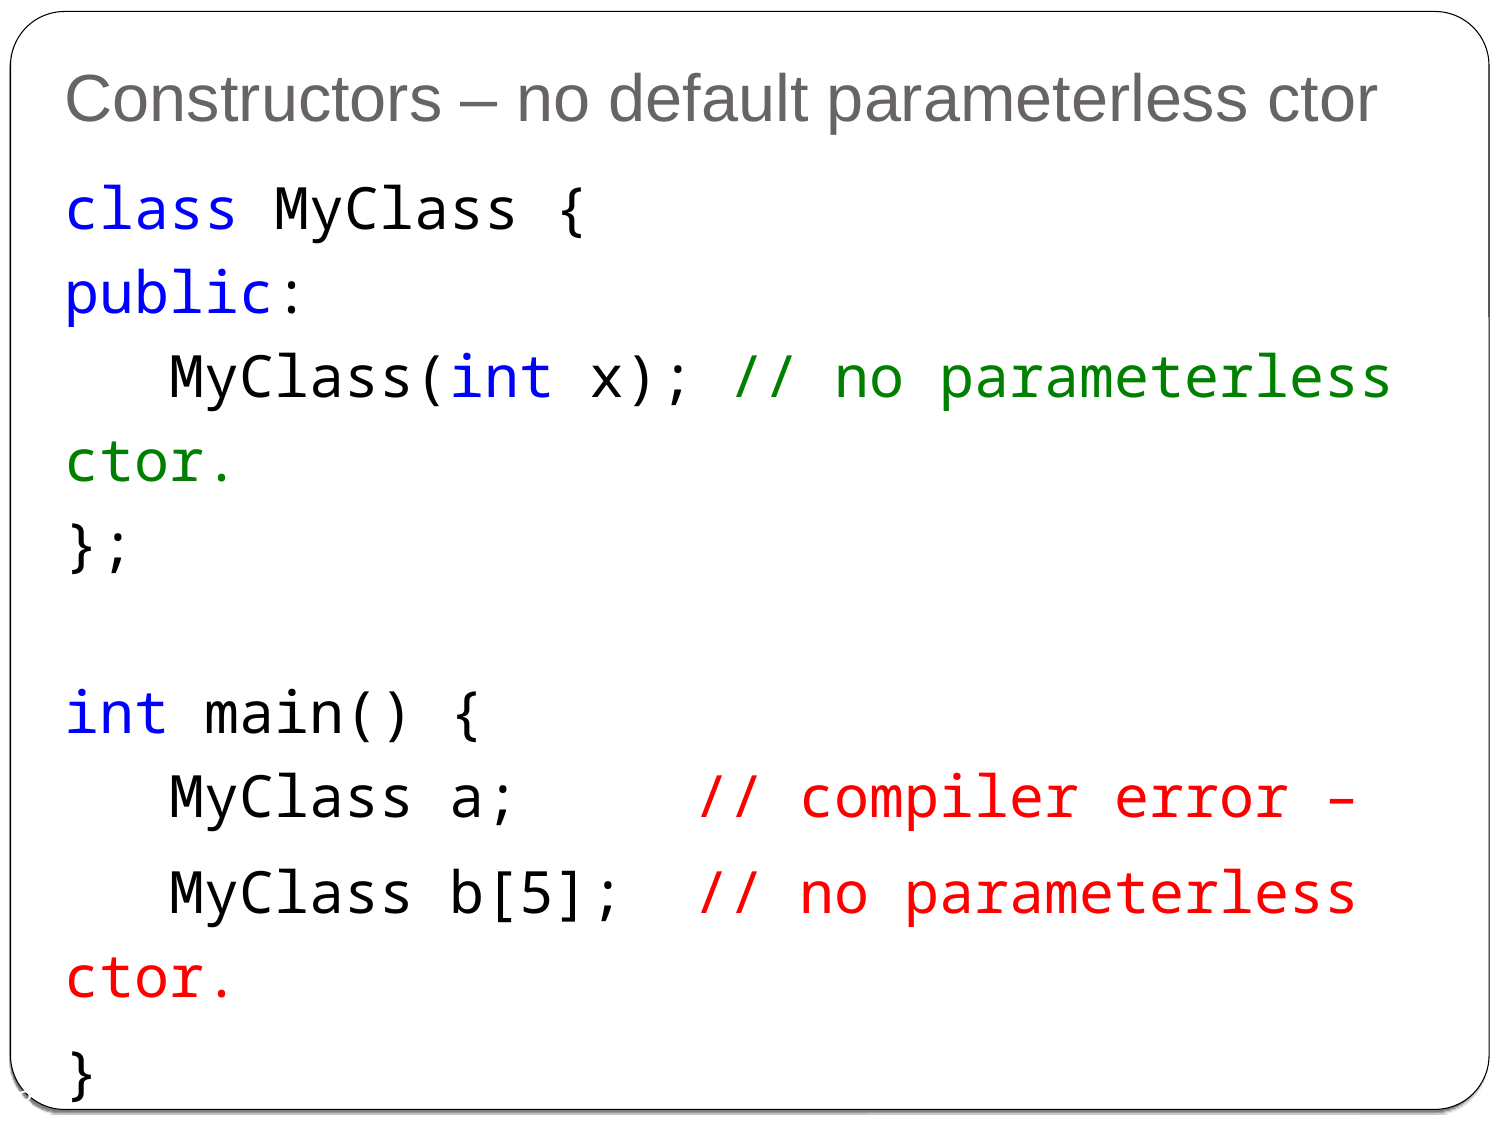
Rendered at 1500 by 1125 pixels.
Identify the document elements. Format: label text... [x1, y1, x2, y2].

list class MyClass { public: MyClass(int x); // no parameterless ctor. }; int main() { MyClass a; // compiler error – MyClass b[5]; // no parameterless ctor. } [50, 149, 1500, 1088]
slide_number <number> [0, 1074, 50, 1125]
title Constructors – no default parameterless ctor [50, 24, 1450, 150]
